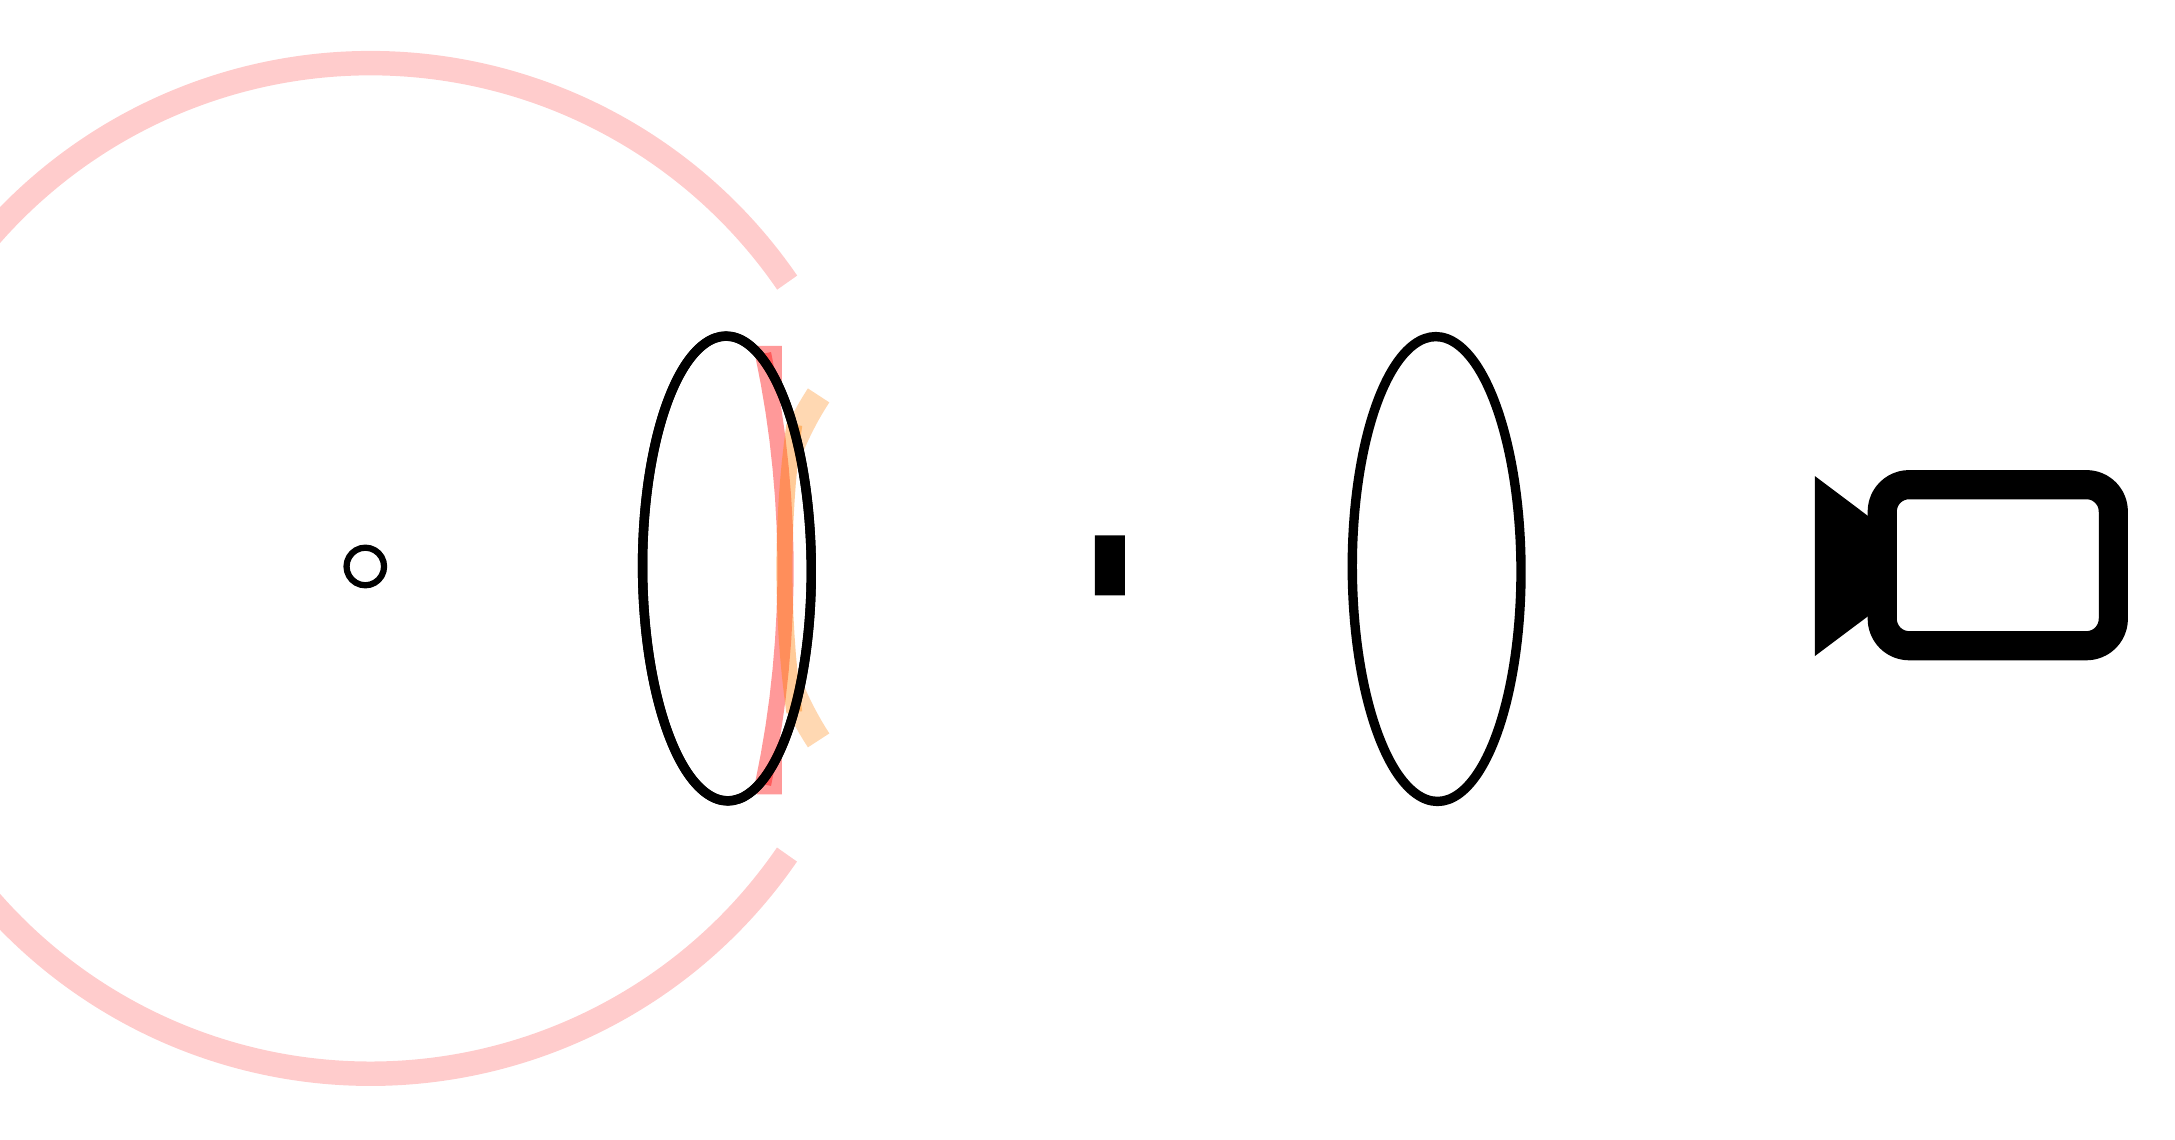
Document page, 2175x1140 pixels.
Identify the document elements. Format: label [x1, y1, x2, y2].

text_box [765, 352, 774, 365]
text_box [648, 341, 806, 796]
text_box [1814, 476, 1875, 657]
text_box [0, 0, 1747, 1140]
text_box [1882, 484, 2114, 646]
text_box [766, 774, 774, 786]
